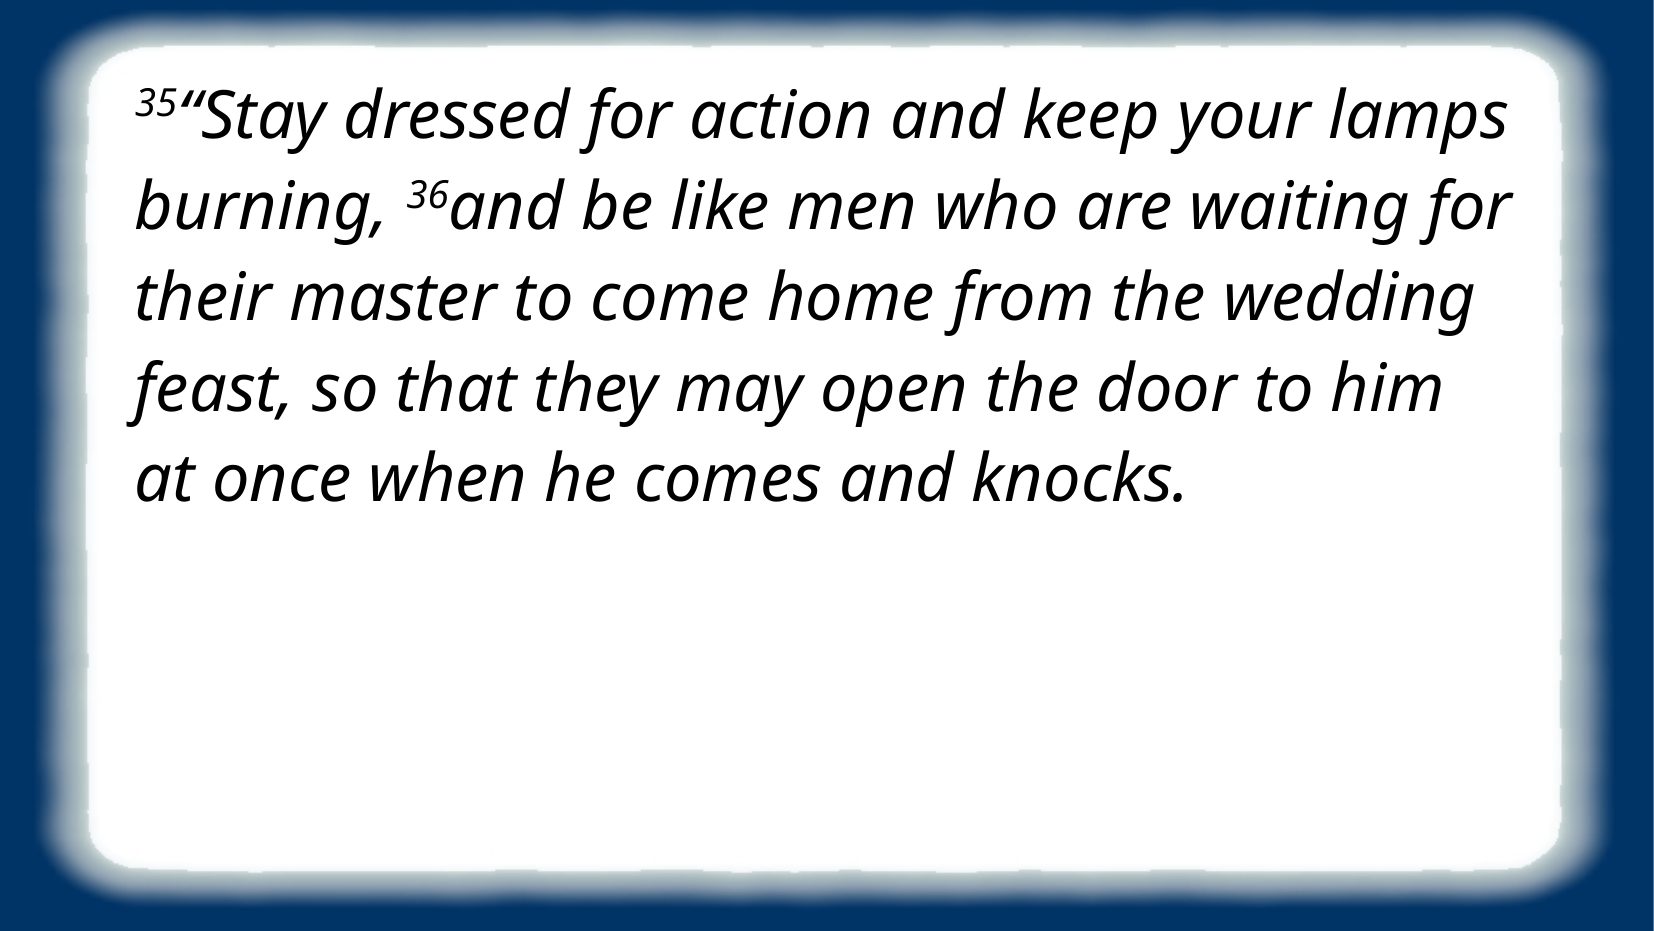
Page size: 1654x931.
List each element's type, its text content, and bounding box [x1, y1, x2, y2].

text_box 35“Stay dressed for action and keep your lamps burning, 36and be like men who are waiting for their master to come home from the wedding feast, so that they may open the door to him at once when he comes and knocks. [120, 60, 1531, 608]
picture [0, 0, 1654, 931]
